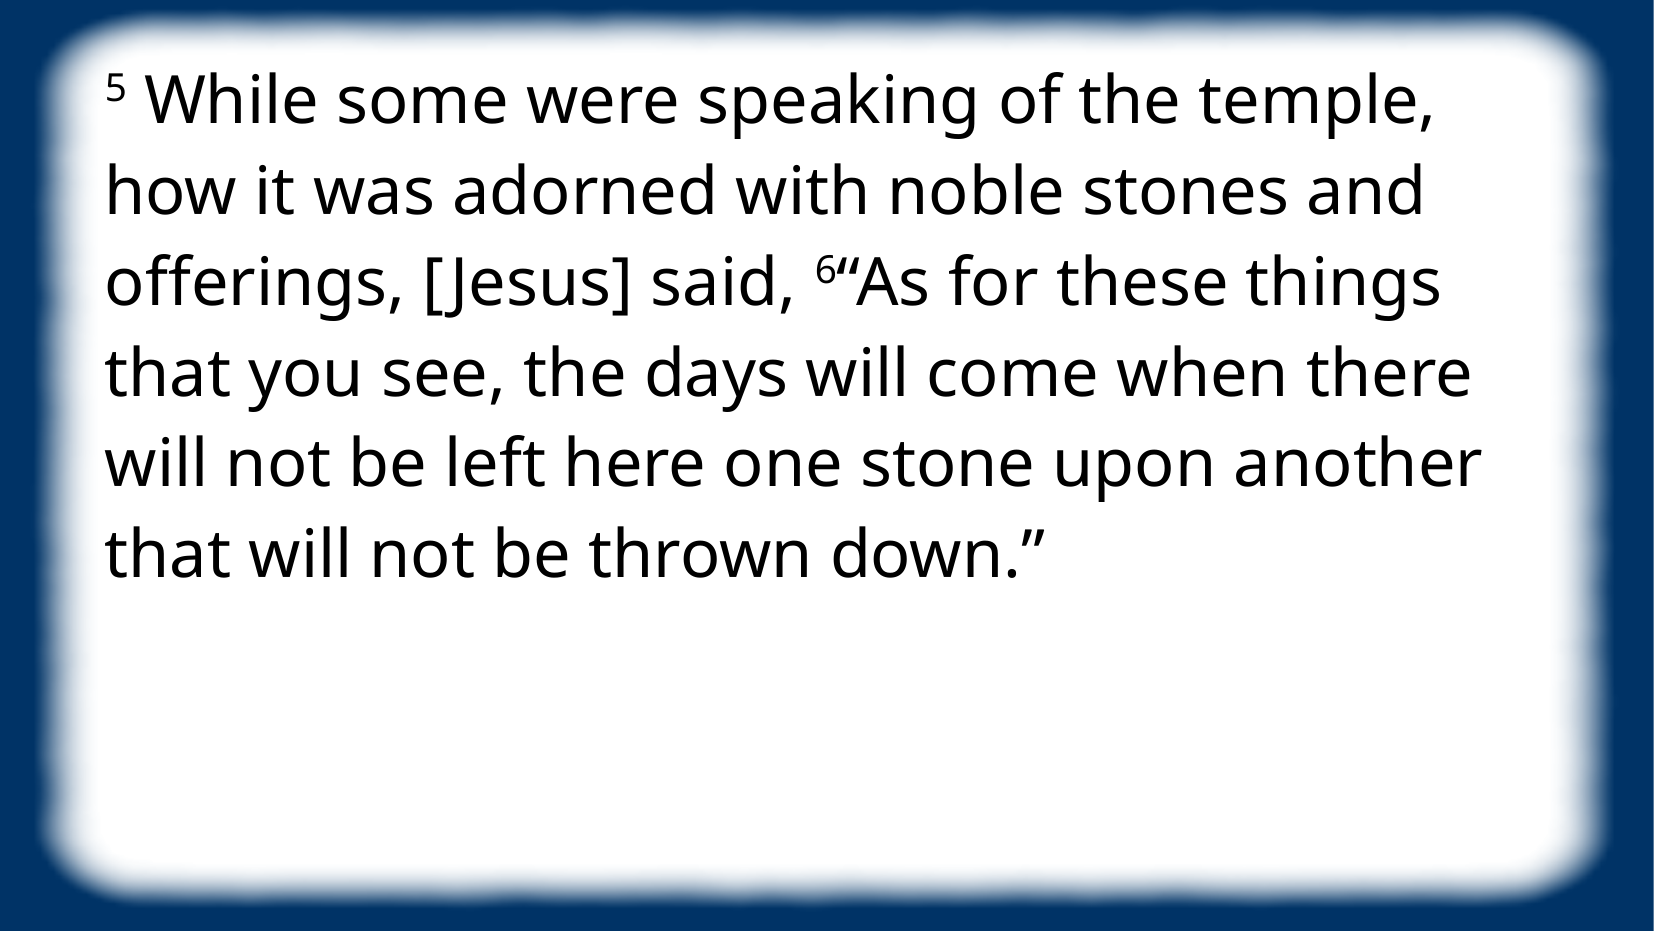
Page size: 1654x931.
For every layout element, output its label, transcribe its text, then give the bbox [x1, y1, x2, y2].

picture [0, 0, 1654, 931]
text_box 5 While some were speaking of the temple, how it was adorned with noble stones and offerings, [Jesus] said, 6“As for these things that you see, the days will come when there will not be left here one stone upon another that will not be thrown down.” [90, 45, 1561, 593]
